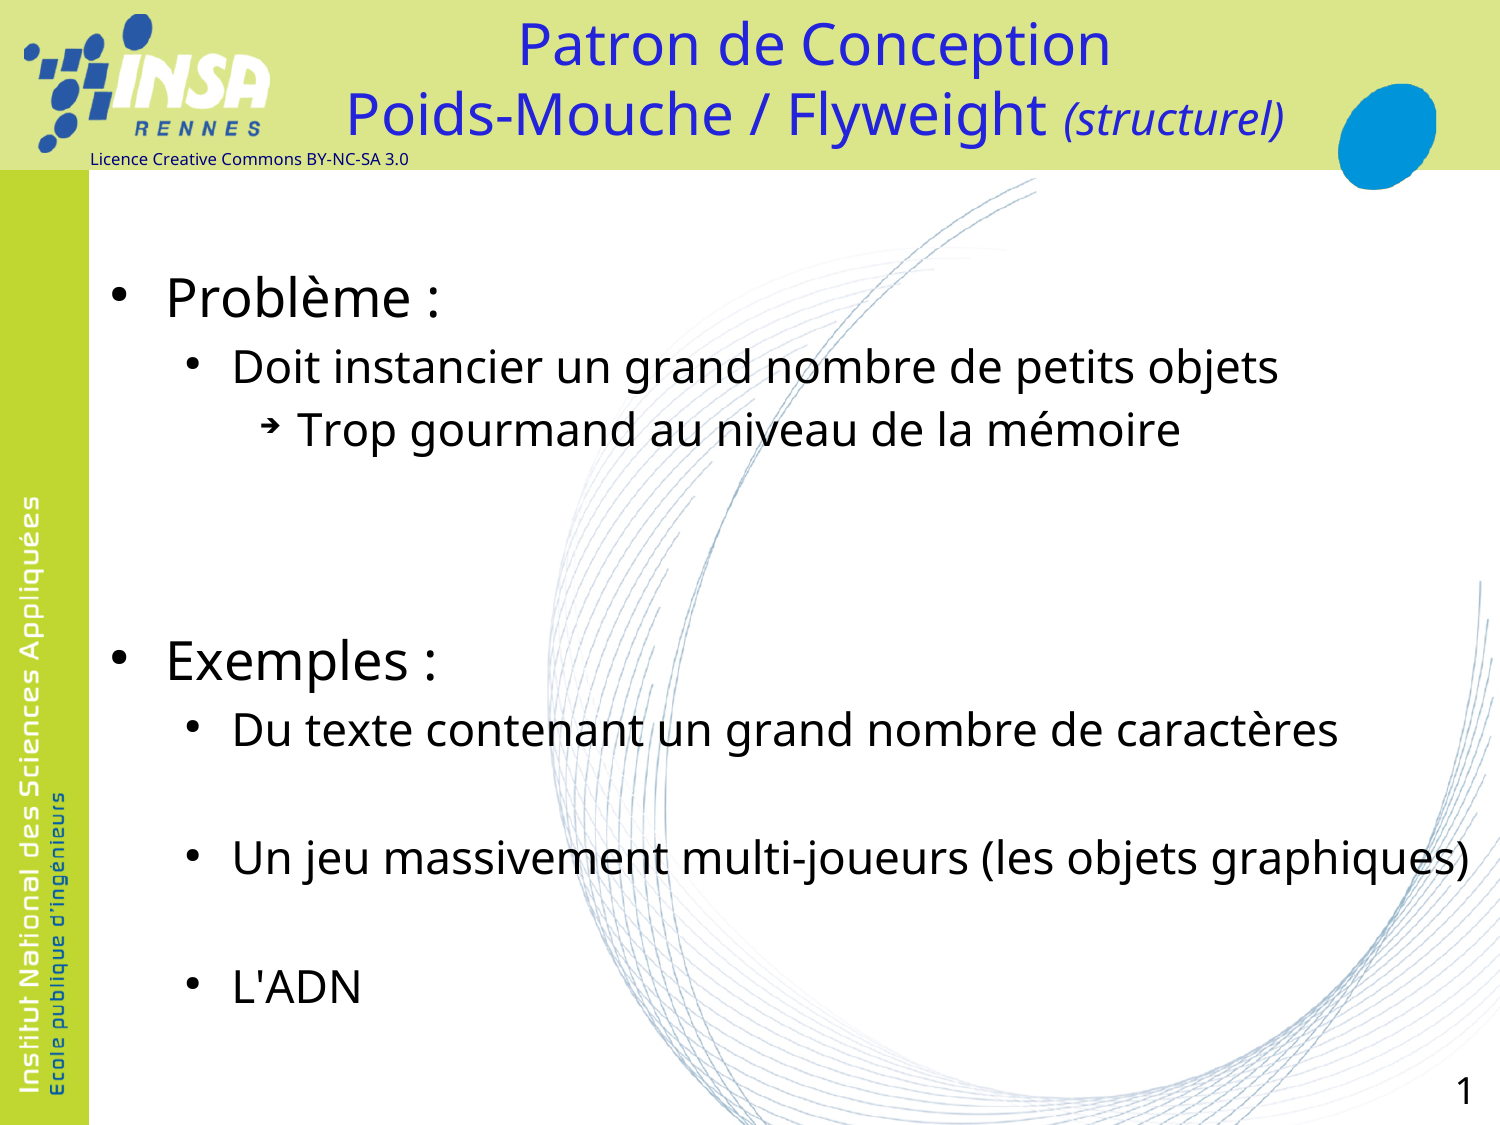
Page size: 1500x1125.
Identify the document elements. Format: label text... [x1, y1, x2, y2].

list Problème : Doit instancier un grand nombre de petits objets Trop gourmand au niveau de la mémoire Exemples : Du texte contenant un grand nombre de caractères Un jeu massivement multi-joueurs (les objets graphiques) L'ADN [94, 177, 1495, 1117]
picture [0, 0, 1500, 1125]
title Patron de Conception Poids-Mouche / Flyweight (structurel) [242, 0, 1388, 156]
